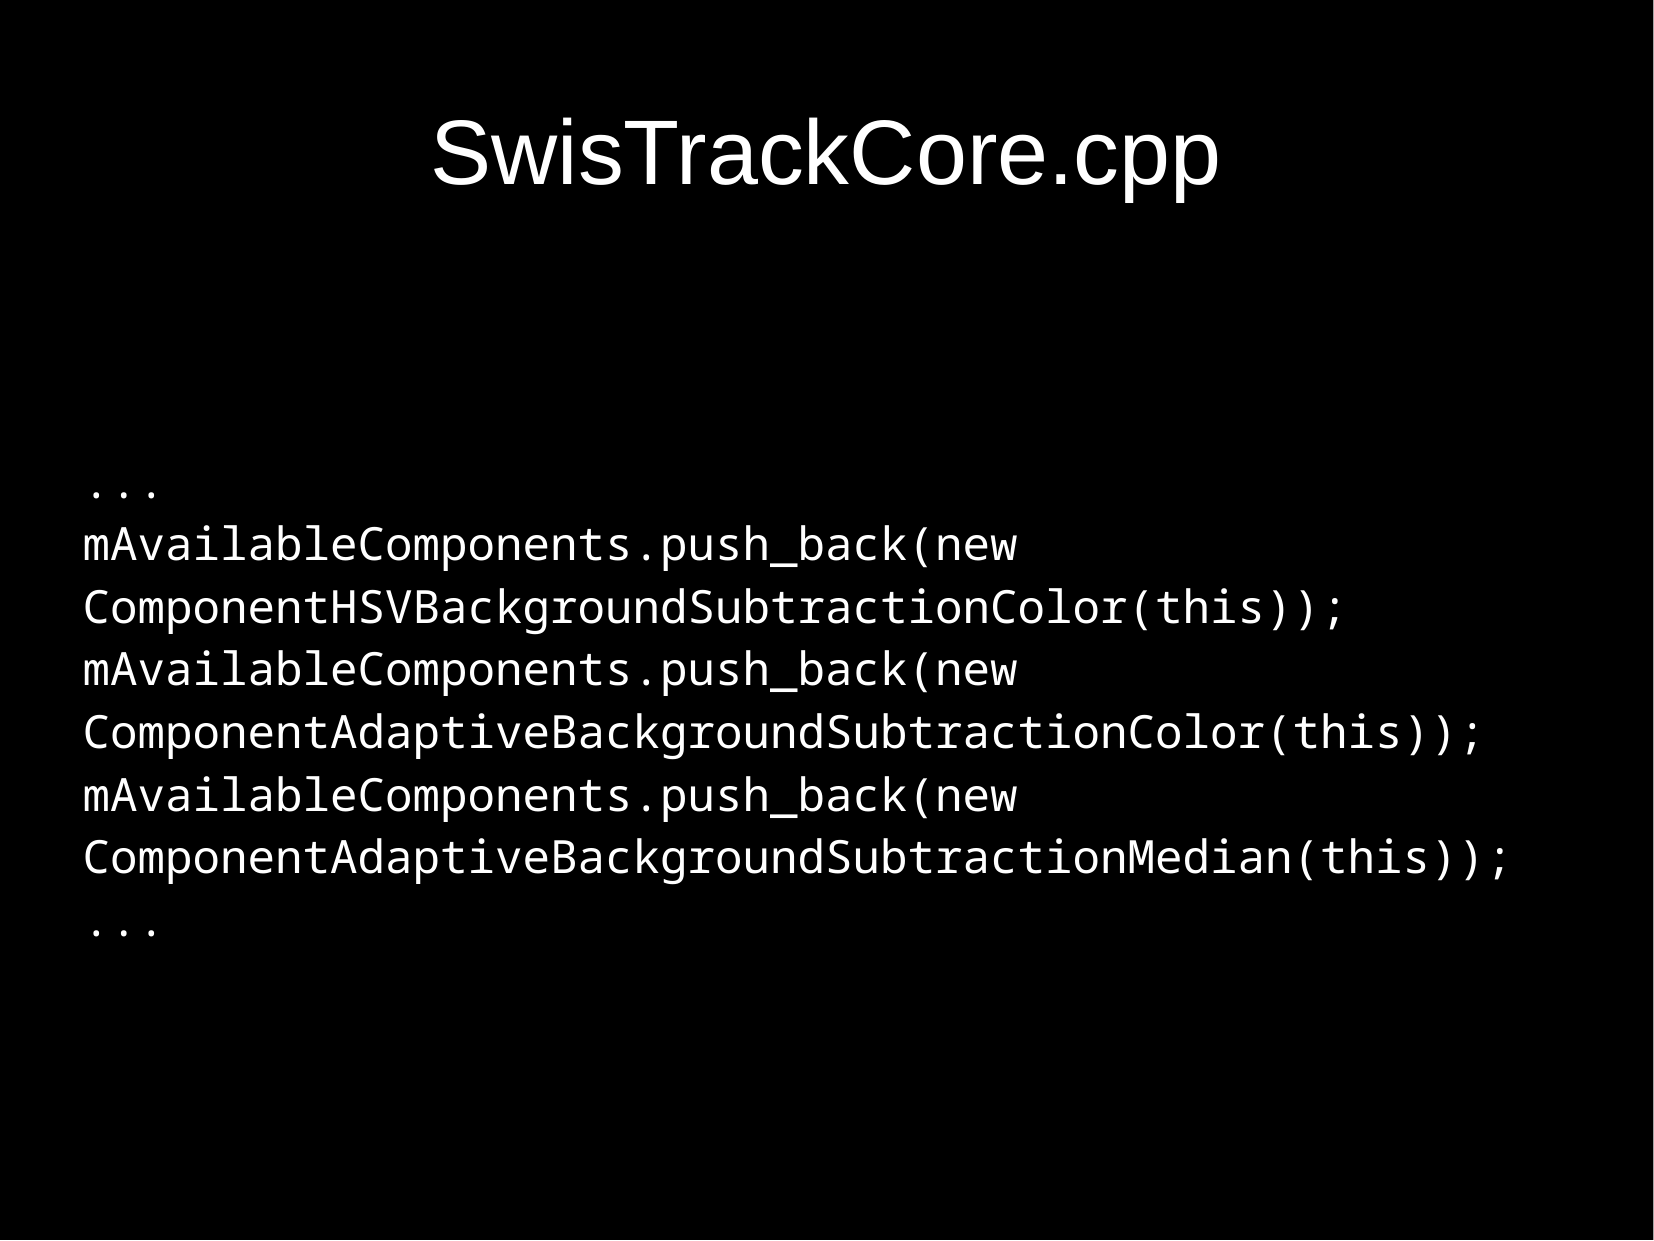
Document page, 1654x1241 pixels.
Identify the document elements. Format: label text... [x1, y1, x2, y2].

title SwisTrackCore.cpp [82, 56, 1571, 250]
subtitle ... mAvailableComponents.push_back(new ComponentHSVBackgroundSubtractionColor(this)); mAvailableComponents.push_back(new ComponentAdaptiveBackgroundSubtractionColor(this)); mAvailableComponents.push_back(new ComponentAdaptiveBackgroundSubtractionMedian(this)); ... [82, 297, 1571, 1102]
